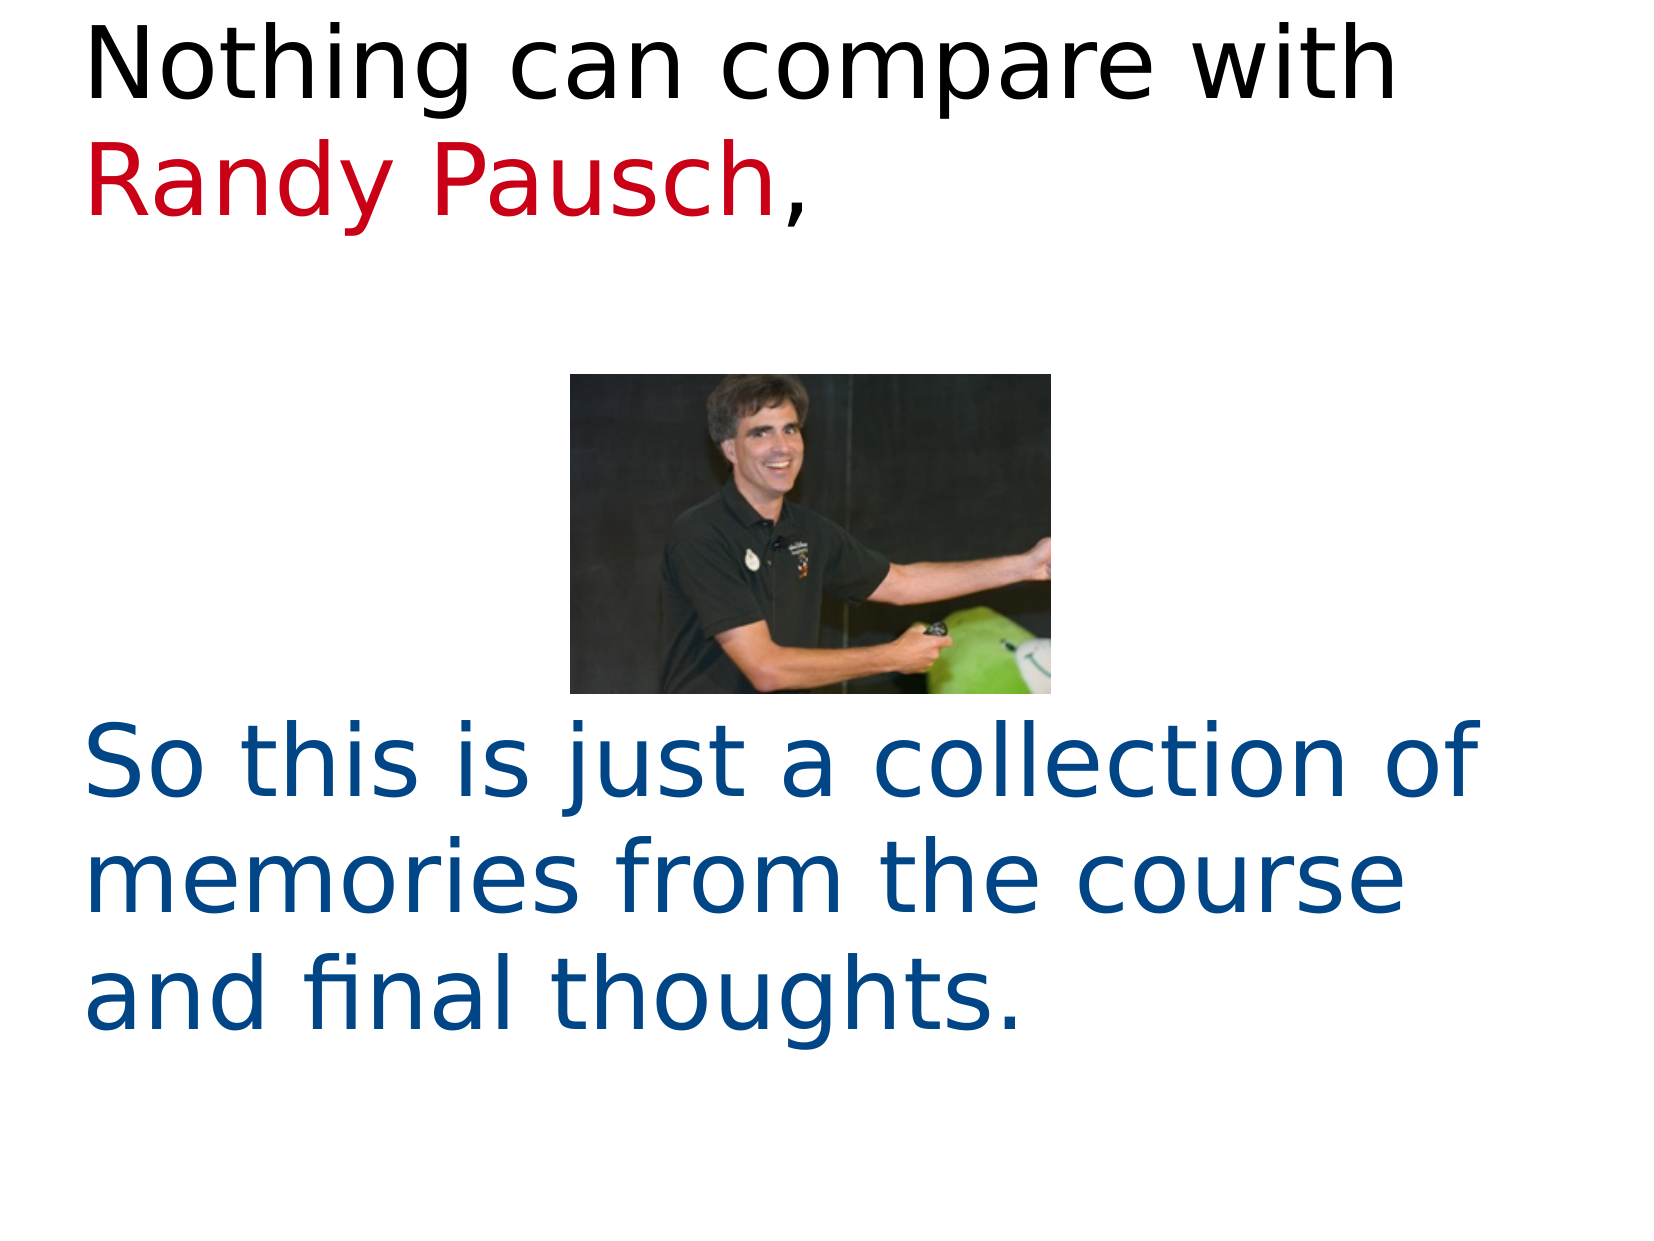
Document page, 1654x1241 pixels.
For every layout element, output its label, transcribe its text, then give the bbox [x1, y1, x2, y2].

subtitle Nothing can compare with Randy Pausch, So this is just a collection of memories from the course and final thoughts. [82, 49, 1571, 1109]
picture [570, 374, 1051, 694]
